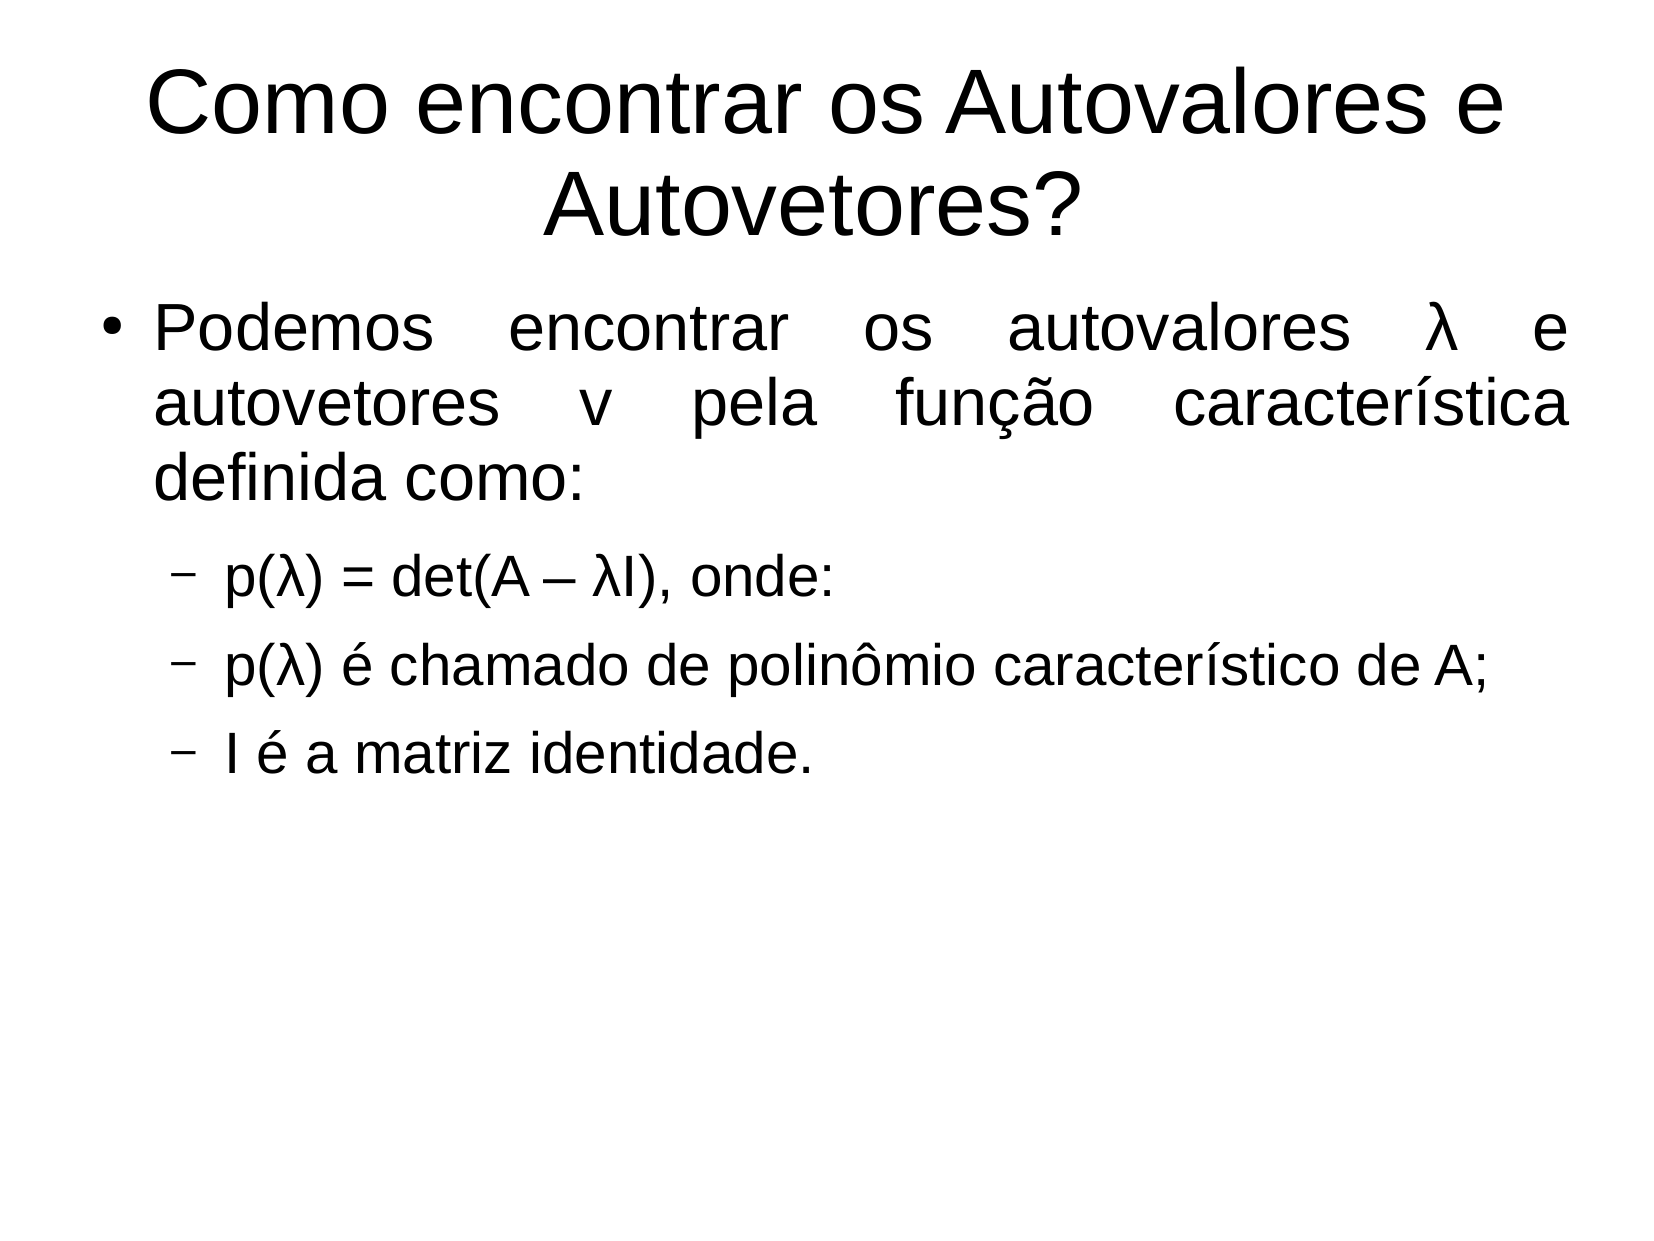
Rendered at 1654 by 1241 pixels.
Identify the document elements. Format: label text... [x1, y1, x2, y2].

title Como encontrar os Autovalores e Autovetores? [82, 49, 1571, 257]
list Podemos encontrar os autovalores λ e autovetores v pela função característica definida como: p(λ) = det(A – λI), onde: p(λ) é chamado de polinômio característico de A; I é a matriz identidade. [82, 290, 1571, 1010]
